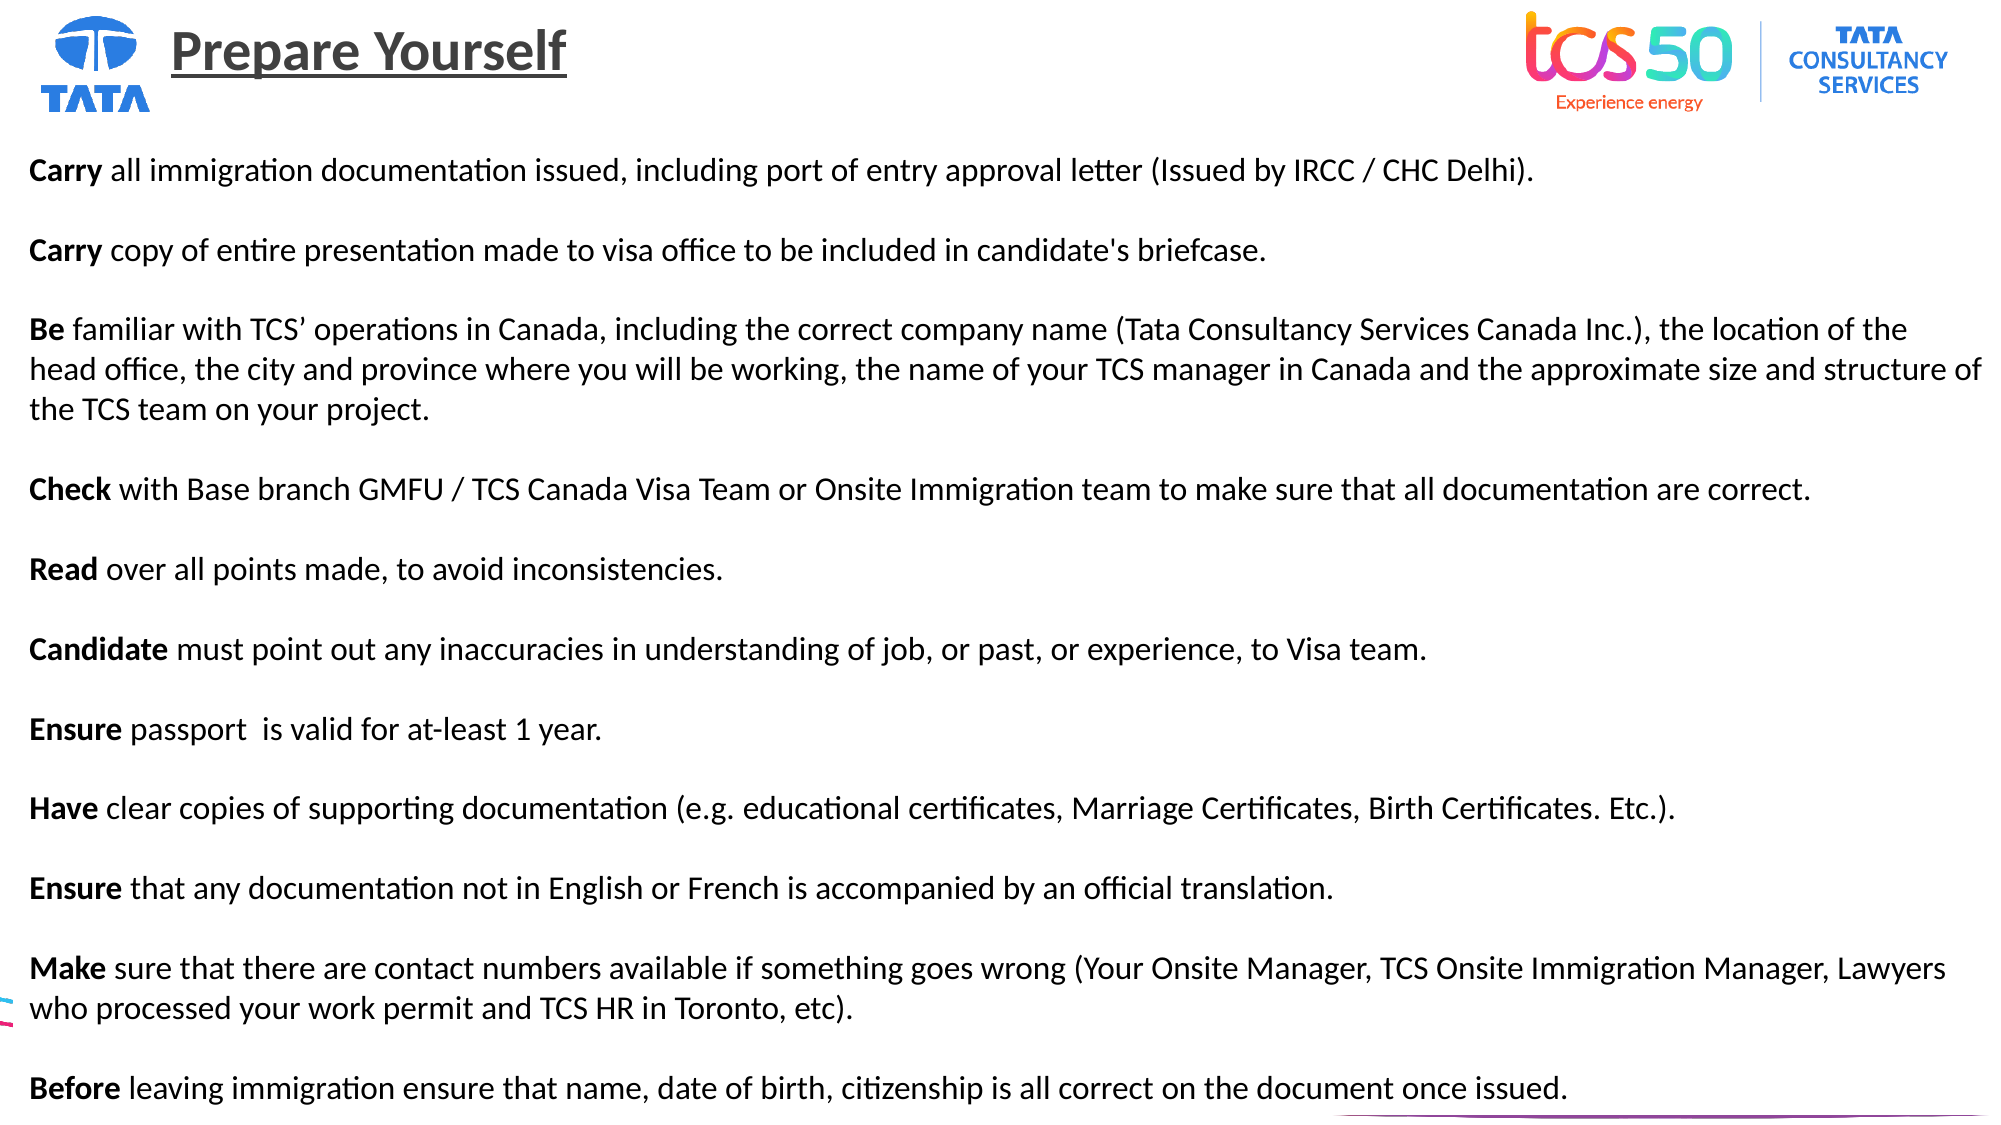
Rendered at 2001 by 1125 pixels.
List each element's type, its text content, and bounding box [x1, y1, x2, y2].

title Prepare Yourself [156, 15, 1783, 96]
text_box Carry all immigration documentation issued, including port of entry approval letter (Issued by IRCC / CHC Delhi). Carry copy of entire presentation made to visa office to be included in candidate's briefcase. Be familiar with TCS’ operations in Canada, including the correct company name (Tata Consultancy Services Canada Inc.), the location of the head office, the city and province where you will be working, the name of your TCS manager in Canada and the approximate size and structure of the TCS team on your project. Check with Base branch GMFU / TCS Canada Visa Team or Onsite Immigration team to make sure that all documentation are correct. Read over all points made, to avoid inconsistencies. Candidate must point out any inaccuracies in understanding of job, or past, or experience, to Visa team. Ensure passport is valid for at-least 1 year. Have clear copies of supporting documentation (e.g. educational certificates, Marriage Certificates, Birth Certificates. Etc.). Ensure that any documentation not in English or French is accompanied by an official translation. Make sure that there are contact numbers available if something goes wrong (Your Onsite Manager, TCS Onsite Immigration Manager, Lawyers who processed your work permit and TCS HR in Toronto, etc). Before leaving immigration ensure that name, date of birth, citizenship is all correct on the document once issued. [14, 140, 2000, 1114]
picture [1526, 11, 1948, 112]
picture [0, 949, 2000, 1125]
picture [41, 16, 150, 112]
